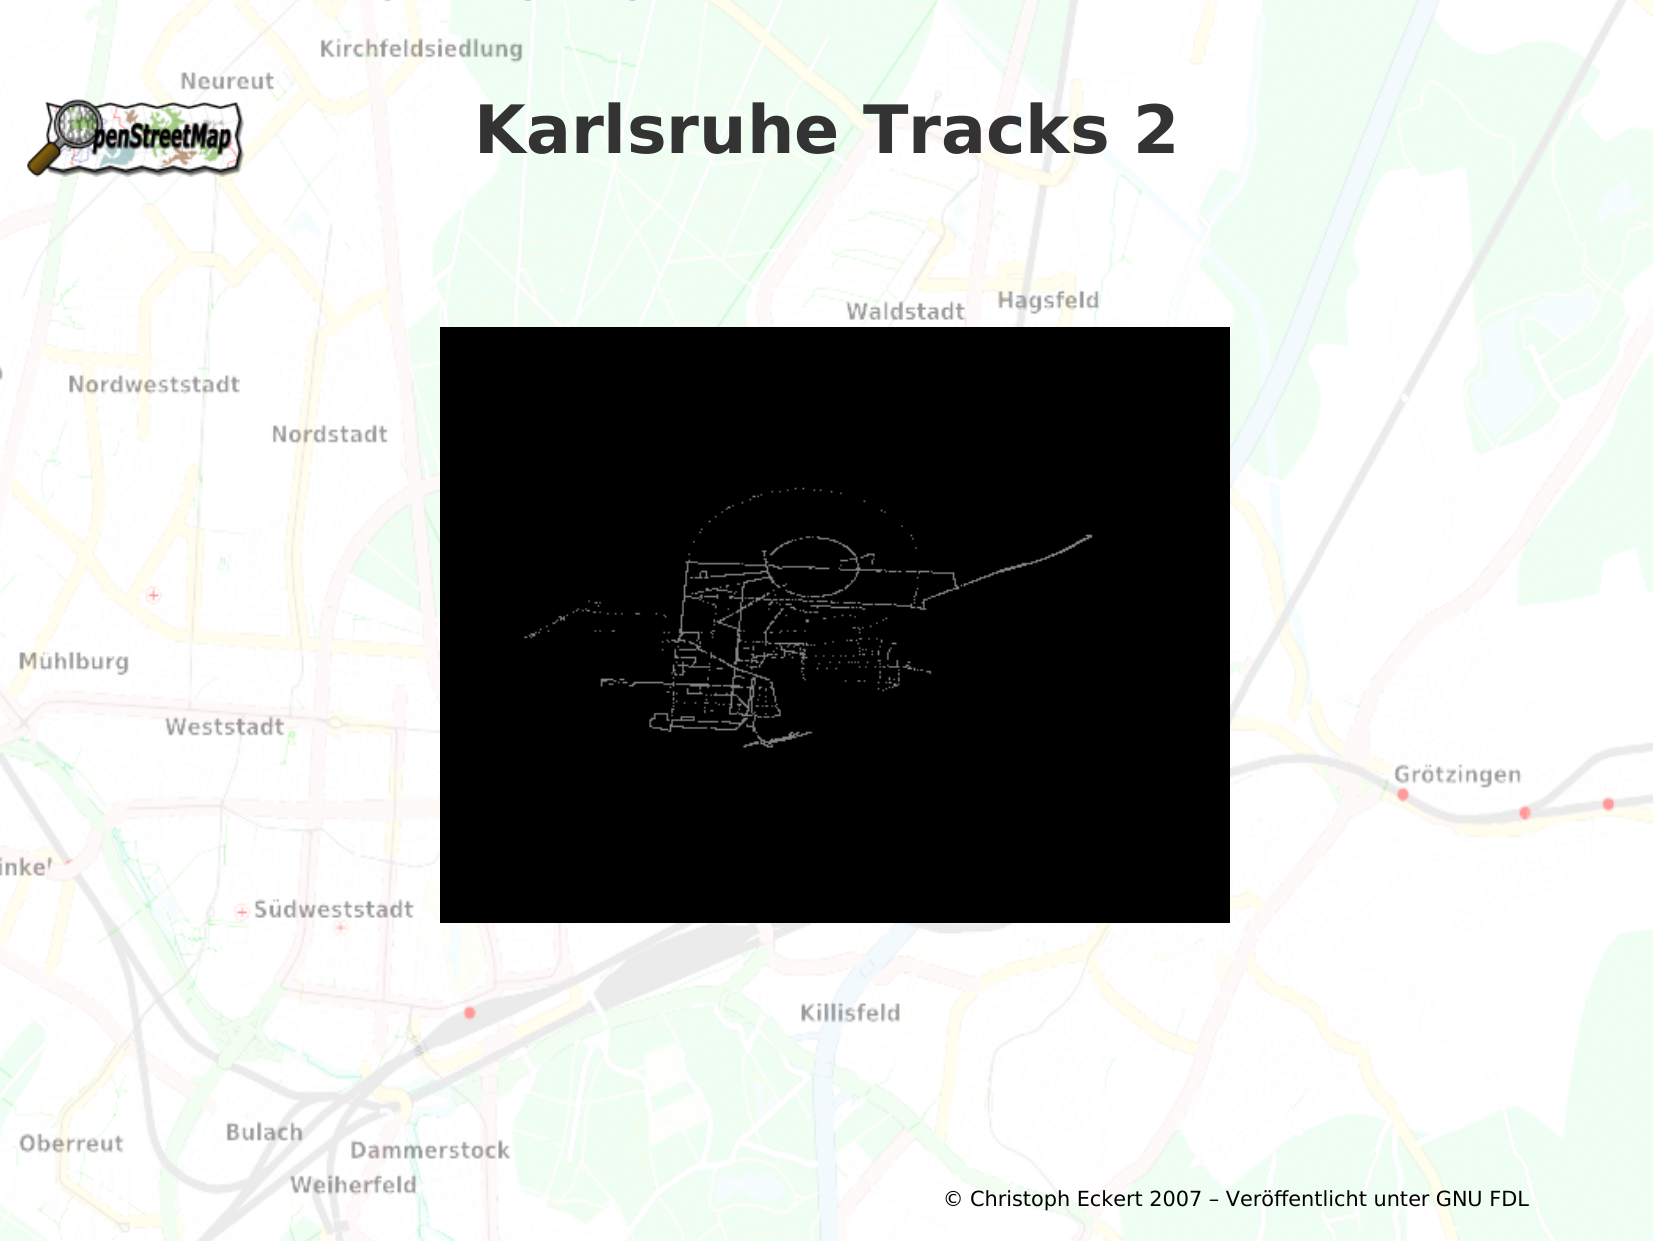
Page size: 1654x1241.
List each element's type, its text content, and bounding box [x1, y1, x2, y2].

title Karlsruhe Tracks 2 [121, 91, 1534, 299]
picture [0, 0, 1653, 1241]
